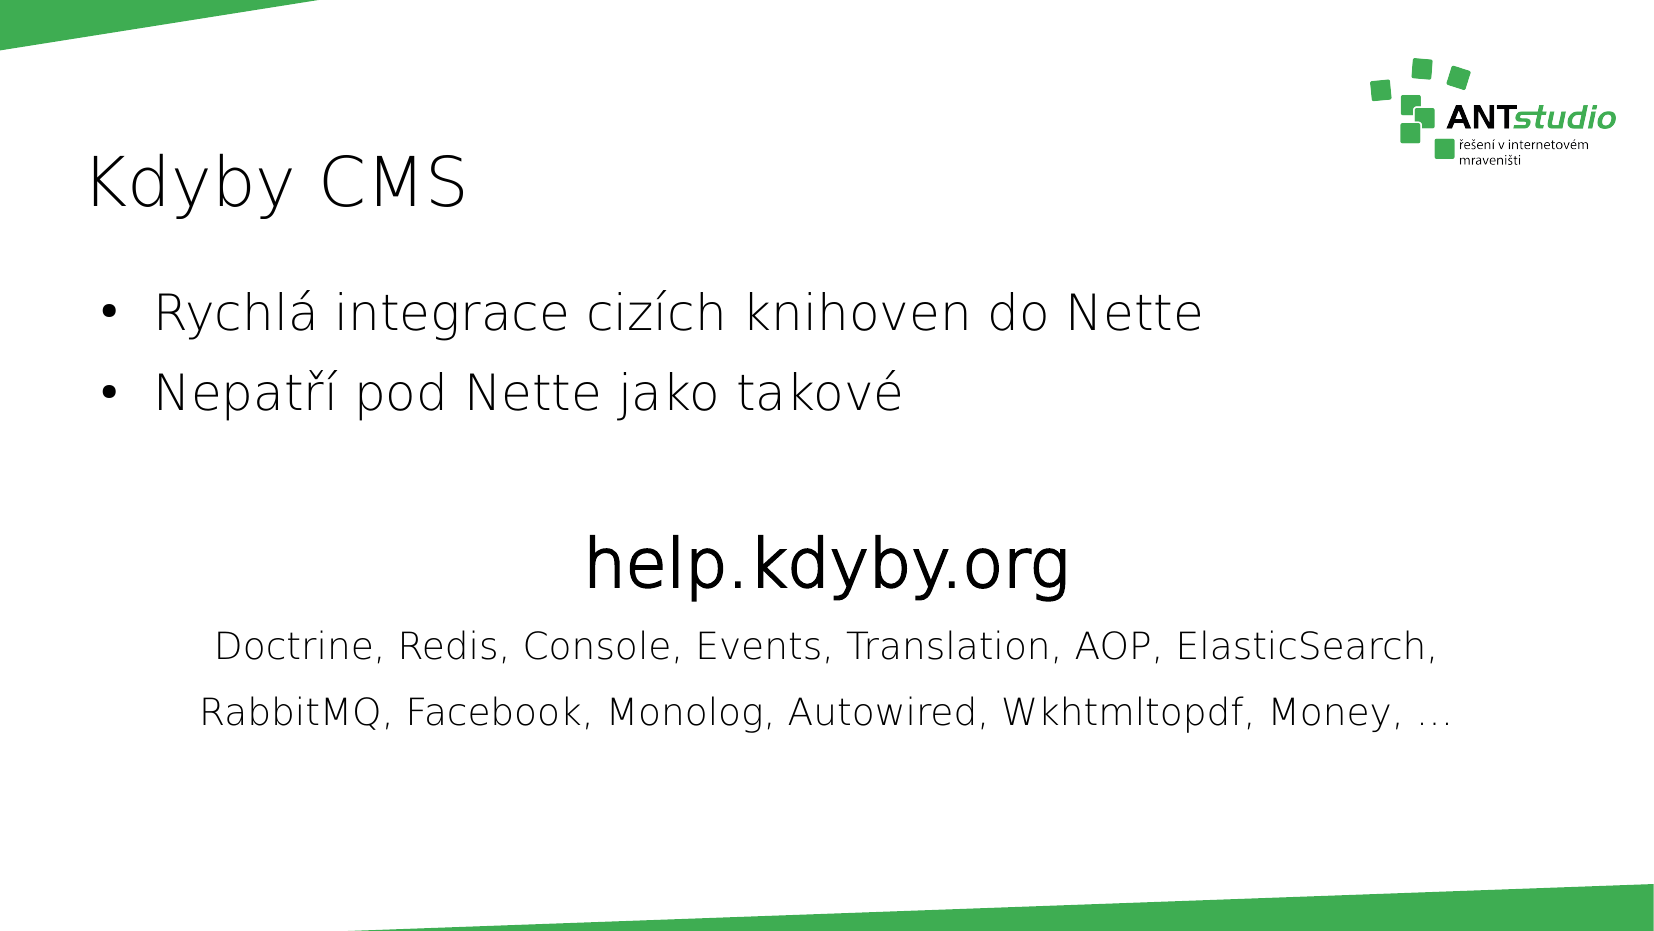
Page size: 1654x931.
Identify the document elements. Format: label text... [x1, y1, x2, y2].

list Rychlá integrace cizích knihoven do Nette Nepatří pod Nette jako takové help.kdyby.org Doctrine, Redis, Console, Events, Translation, AOP, ElasticSearch, RabbitMQ, Facebook, Monolog, Autowired, Wkhtmltopdf, Money, … [82, 283, 1571, 847]
title Kdyby CMS [82, 104, 1571, 260]
picture [1370, 58, 1616, 165]
